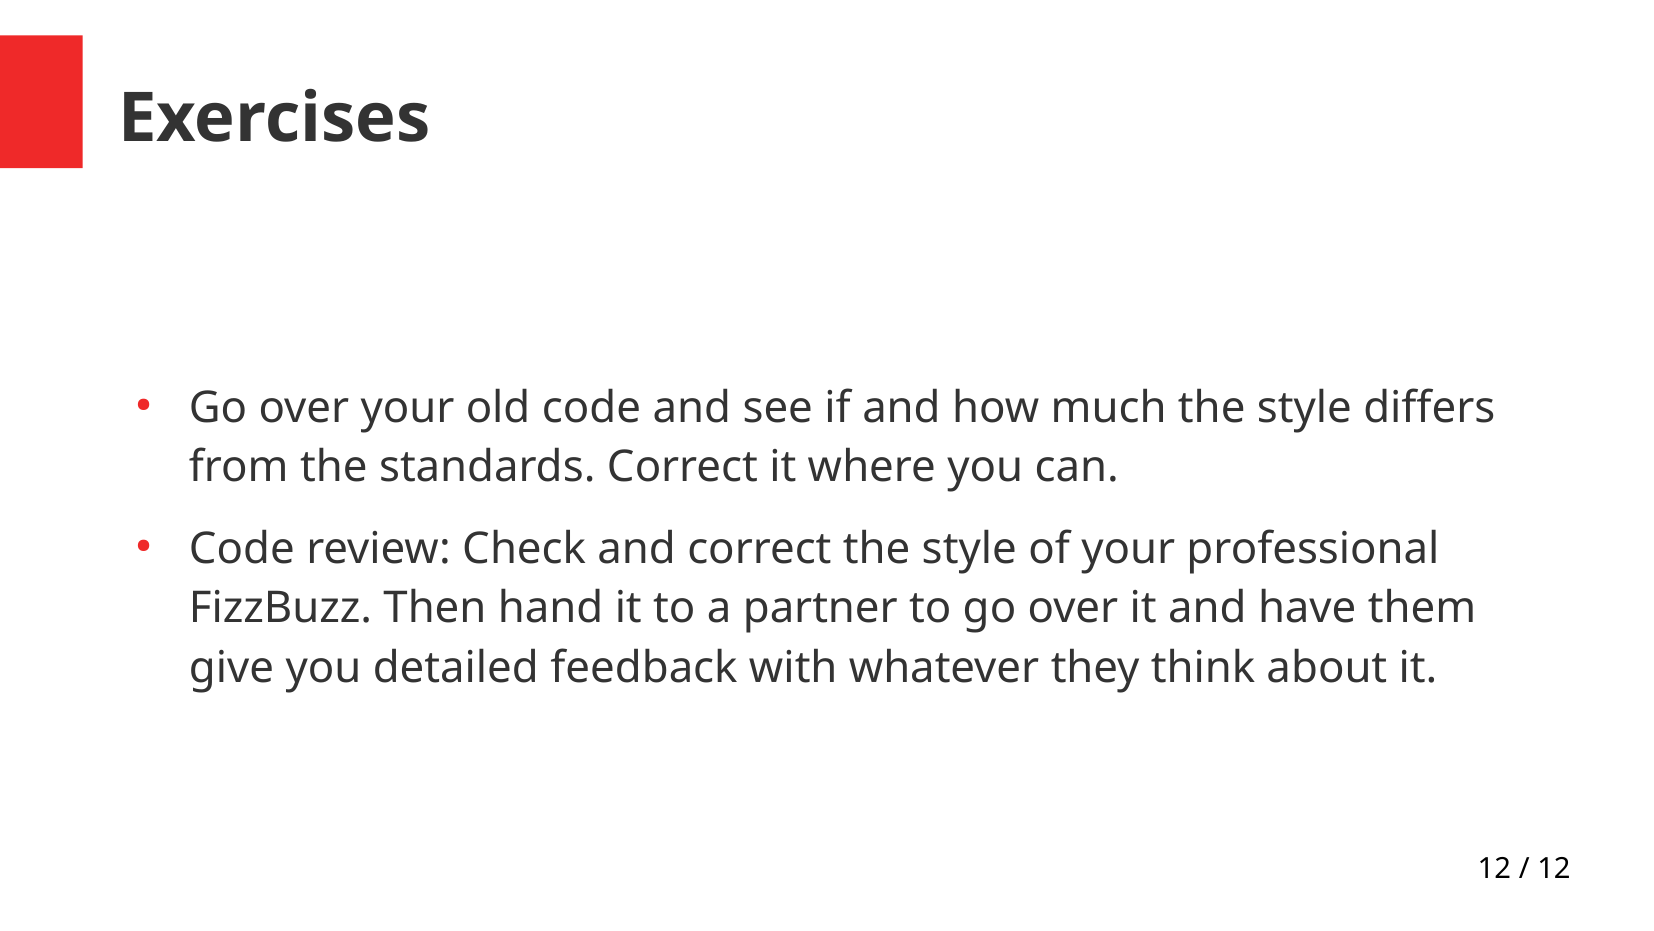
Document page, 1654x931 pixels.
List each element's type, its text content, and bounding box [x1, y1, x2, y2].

title Exercises [118, 36, 1571, 193]
list Go over your old code and see if and how much the style differs from the standards. Correct it where you can. Code review: Check and correct the style of your professional FizzBuzz. Then hand it to a partner to go over it and have them give you detailed feedback with whatever they think about it. [118, 265, 1536, 806]
